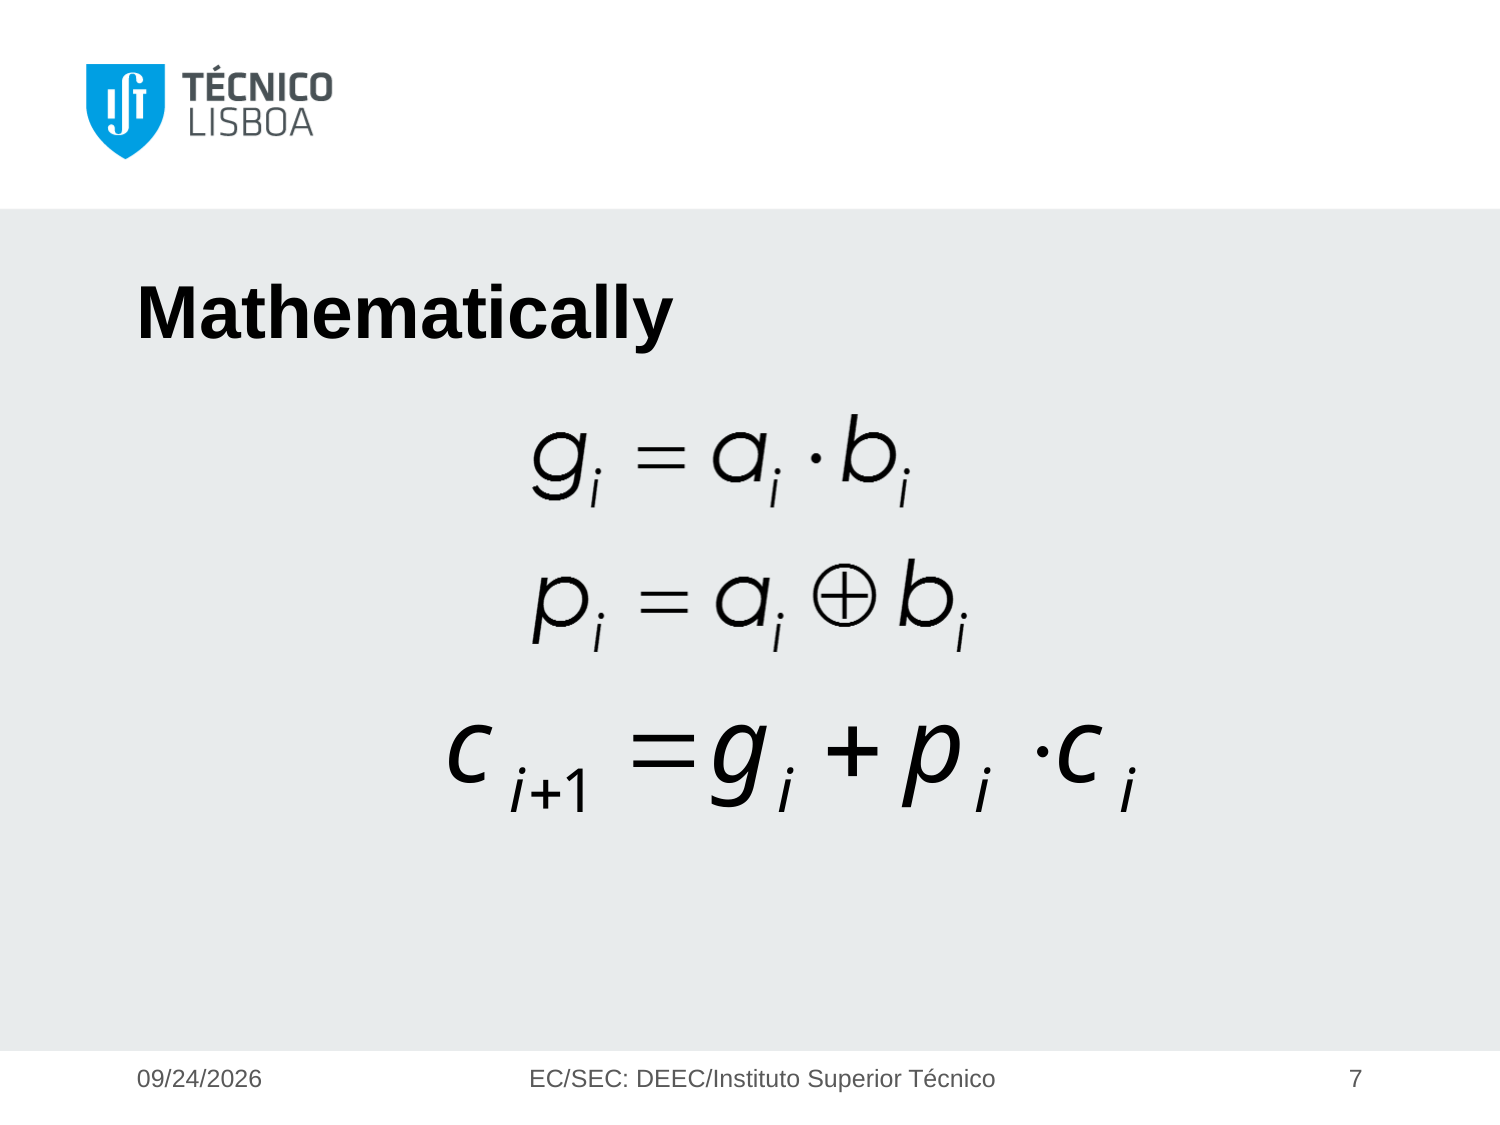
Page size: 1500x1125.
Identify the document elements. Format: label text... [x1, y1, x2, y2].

footer EC/SEC: DEEC/Instituto Superior Técnico [512, 1052, 1021, 1103]
slide_number 11/12/2020 [121, 1052, 425, 1103]
slide_number <number> [1077, 1052, 1378, 1103]
picture [0, 0, 1500, 1125]
title Mathematically [121, 237, 1378, 381]
